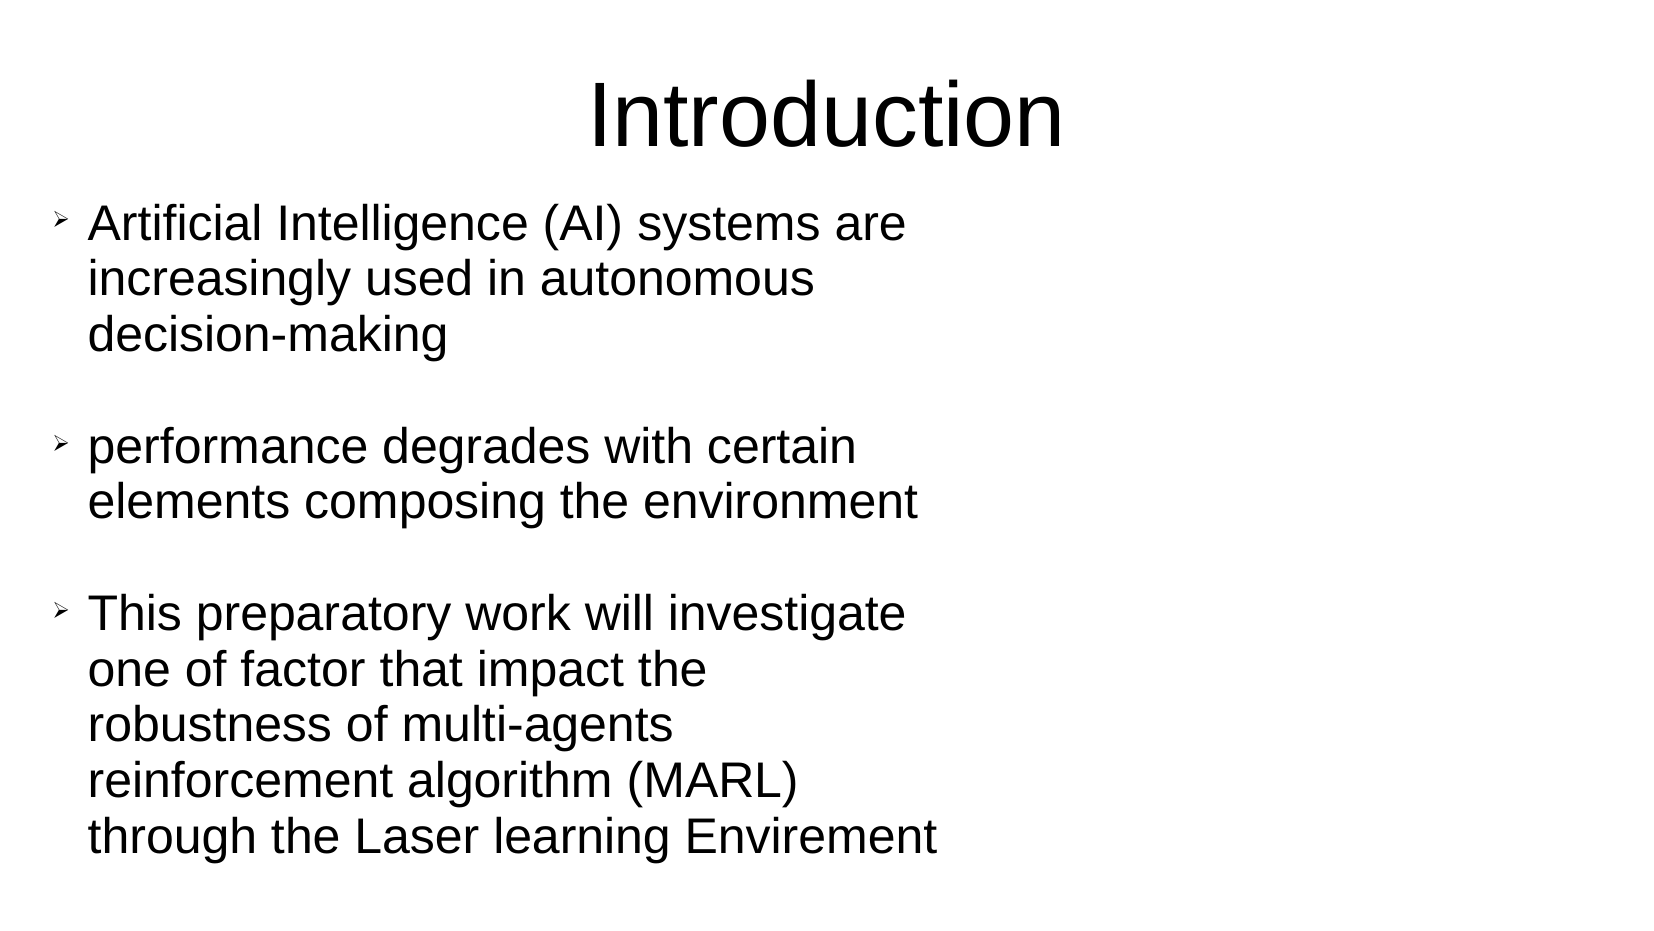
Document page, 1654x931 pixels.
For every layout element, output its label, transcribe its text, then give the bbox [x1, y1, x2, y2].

title Introduction [82, 37, 1571, 193]
text_box Artificial Intelligence (AI) systems are increasingly used in autonomous decision-making performance degrades with certain elements composing the environment This preparatory work will investigate one of factor that impact the robustness of multi-agents reinforcement algorithm (MARL) through the Laser learning Envirement [37, 187, 976, 931]
